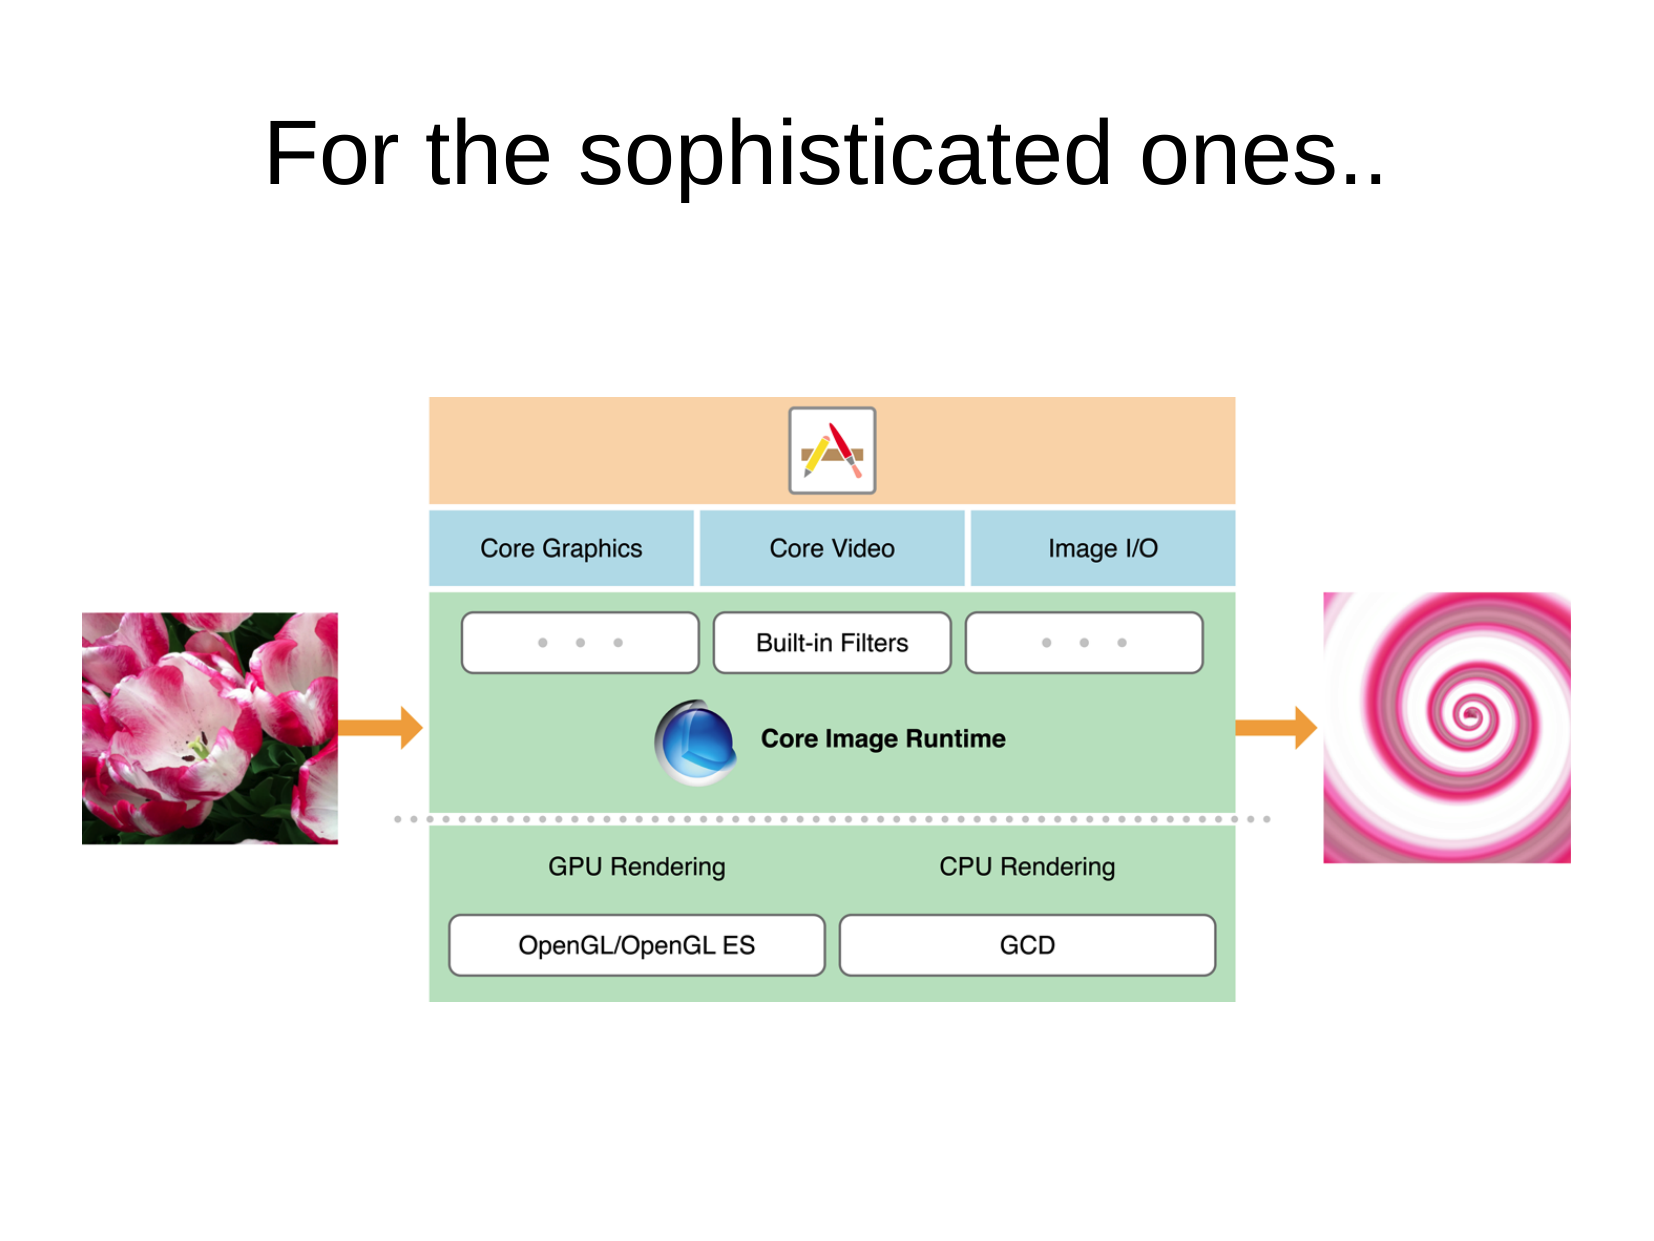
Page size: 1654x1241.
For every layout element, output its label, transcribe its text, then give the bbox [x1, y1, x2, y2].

title For the sophisticated ones.. [82, 49, 1571, 257]
picture [82, 397, 1571, 1002]
